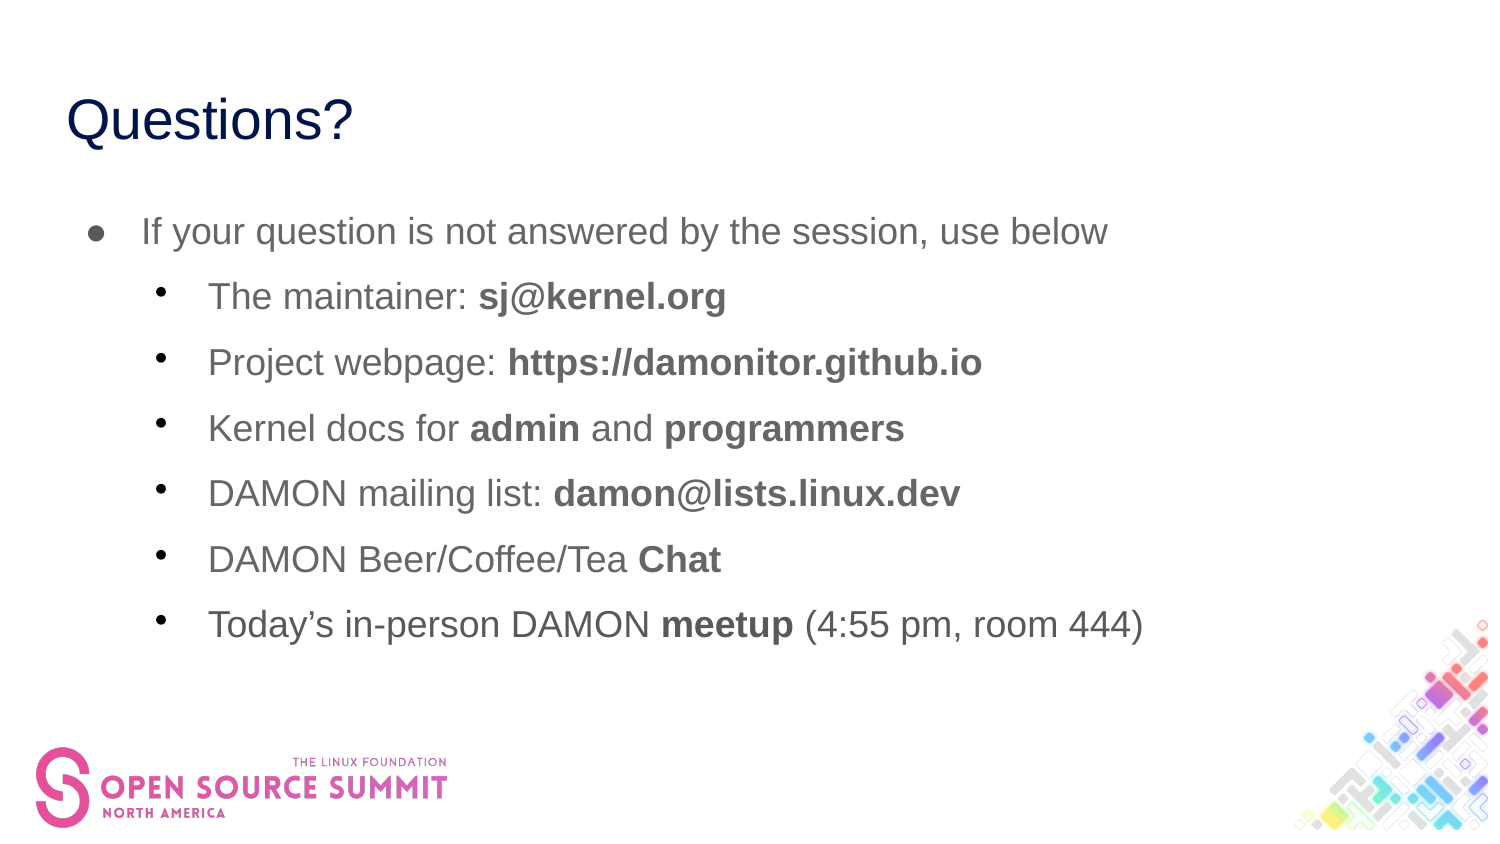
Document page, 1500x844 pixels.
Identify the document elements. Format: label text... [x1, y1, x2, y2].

picture [36, 747, 447, 828]
list If your question is not answered by the session, use below The maintainer: sj@kernel.org Project webpage: https://damonitor.github.io Kernel docs for admin and programmers DAMON mailing list: damon@lists.linux.dev DAMON Beer/Coffee/Tea Chat Today’s in-person DAMON meetup (4:55 pm, room 444) [51, 189, 1449, 734]
title Questions? [51, 72, 1449, 167]
picture [1294, 620, 1488, 830]
